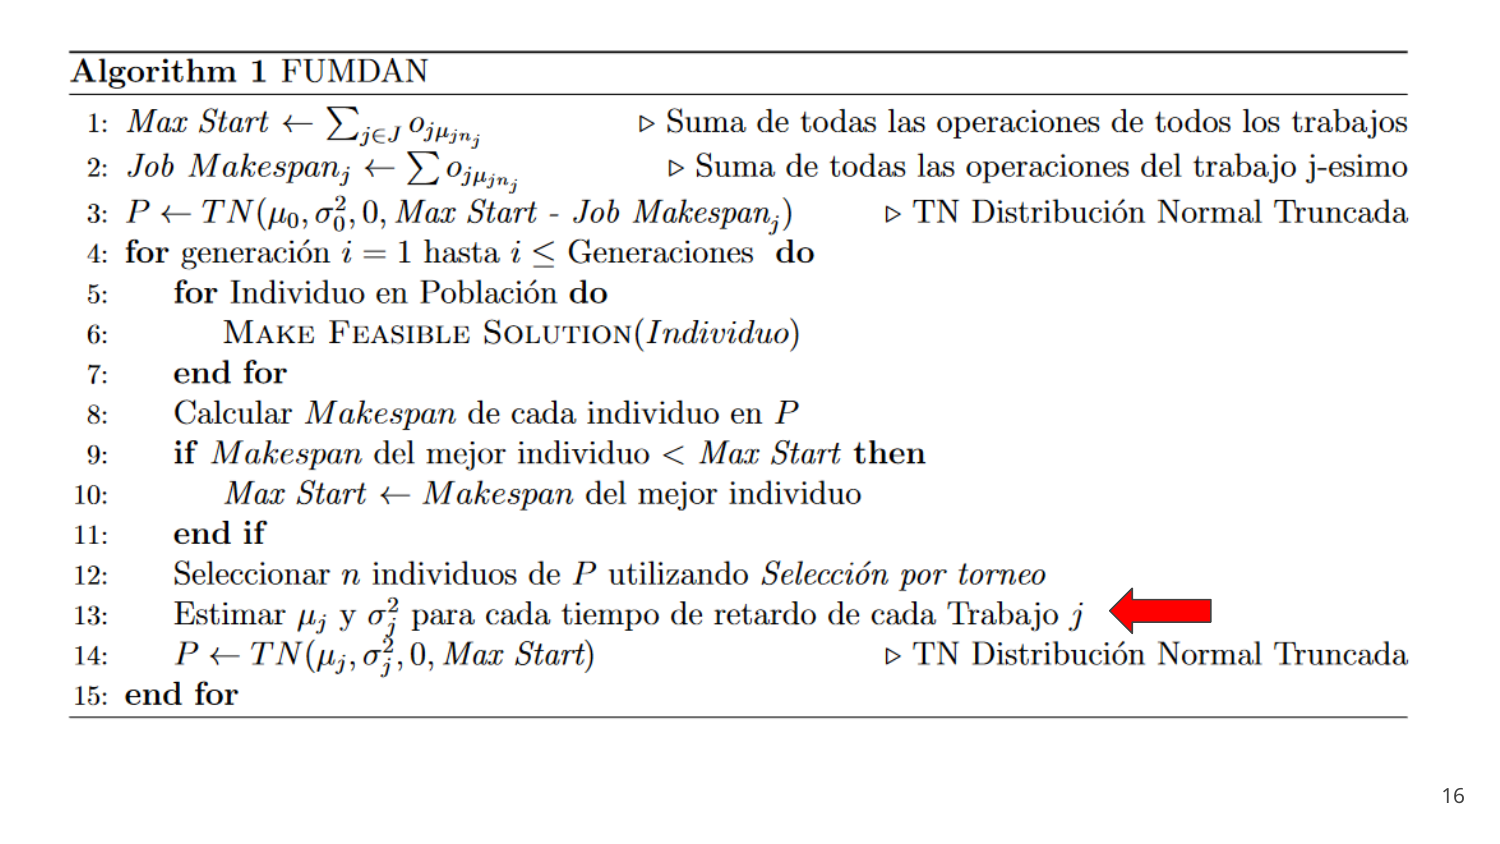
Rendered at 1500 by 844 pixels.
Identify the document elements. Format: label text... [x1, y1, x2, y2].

picture [51, 30, 1449, 737]
slide_number <number> [1389, 764, 1480, 830]
text_box [1109, 588, 1211, 634]
